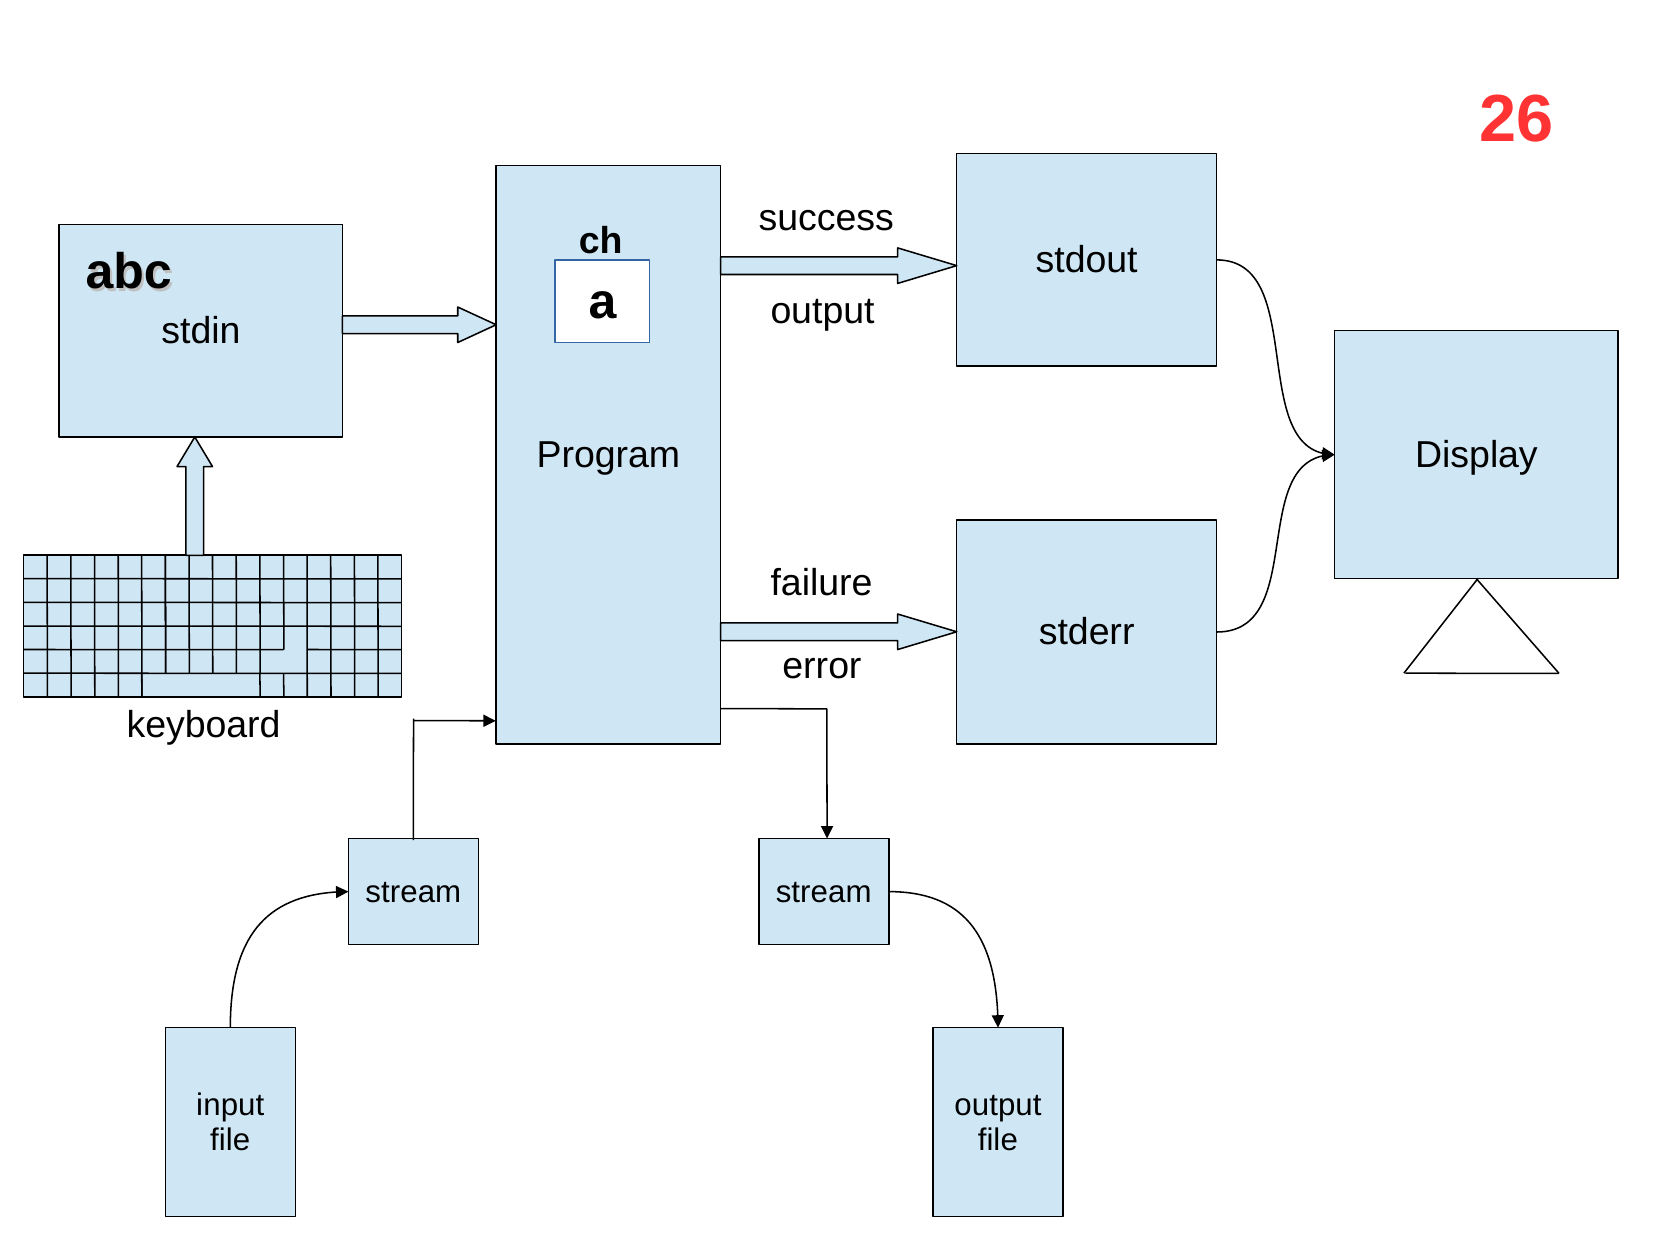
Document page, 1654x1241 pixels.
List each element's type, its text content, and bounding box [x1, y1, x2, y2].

text_box [190, 580, 211, 601]
text_box [120, 651, 141, 672]
text_box stderr [956, 519, 1217, 745]
text_box [23, 674, 46, 697]
text_box [167, 627, 188, 648]
text_box stdout [956, 153, 1217, 367]
text_box [96, 580, 117, 601]
text_box [379, 555, 402, 578]
text_box [72, 580, 93, 601]
text_box [261, 627, 306, 672]
text_box [96, 604, 117, 625]
text_box [72, 604, 93, 625]
text_box output [755, 282, 890, 343]
text_box [120, 675, 141, 696]
text_box [23, 604, 46, 625]
text_box [379, 675, 402, 697]
text_box [190, 627, 211, 648]
text_box [285, 604, 306, 625]
text_box [308, 627, 330, 648]
text_box [356, 675, 377, 697]
text_box [143, 675, 259, 696]
text_box [261, 675, 283, 696]
text_box [96, 555, 117, 577]
text_box [23, 555, 46, 577]
text_box [167, 437, 213, 578]
text_box [96, 627, 117, 648]
text_box [48, 580, 70, 601]
text_box [238, 604, 259, 625]
text_box [191, 651, 212, 672]
text_box [23, 651, 46, 672]
text_box [261, 604, 283, 625]
text_box [237, 555, 259, 578]
text_box [356, 651, 377, 672]
text_box [72, 651, 93, 672]
text_box [120, 580, 140, 601]
text_box [261, 555, 282, 578]
text_box [332, 580, 353, 601]
text_box [356, 580, 377, 601]
text_box [308, 651, 330, 672]
text_box [356, 604, 377, 625]
text_box [720, 614, 957, 650]
text_box [238, 580, 259, 601]
text_box [720, 249, 957, 284]
text_box input file [165, 1027, 296, 1217]
text_box [332, 628, 353, 648]
text_box [214, 651, 235, 672]
text_box [379, 604, 402, 625]
text_box [356, 628, 377, 648]
text_box [238, 651, 259, 672]
text_box [261, 627, 283, 648]
text_box stdin [59, 224, 343, 437]
text_box [48, 555, 70, 577]
text_box [143, 555, 164, 577]
text_box [143, 627, 164, 648]
text_box [72, 555, 93, 577]
text_box [214, 555, 235, 578]
text_box [332, 555, 353, 578]
text_box [72, 627, 93, 648]
text_box [261, 580, 282, 601]
text_box [167, 580, 188, 601]
text_box [72, 674, 94, 697]
text_box [167, 651, 188, 672]
text_box abc [70, 236, 187, 311]
text_box Program [496, 165, 721, 744]
text_box [49, 651, 70, 672]
text_box [308, 675, 330, 697]
text_box [356, 555, 377, 578]
text_box [332, 604, 353, 625]
text_box [23, 580, 46, 601]
text_box [49, 627, 70, 648]
text_box [285, 555, 306, 578]
text_box Display [1334, 330, 1619, 579]
text_box [120, 604, 141, 625]
text_box [285, 580, 306, 601]
text_box [379, 651, 402, 672]
text_box [214, 580, 235, 601]
text_box [379, 628, 402, 648]
text_box [143, 604, 164, 625]
text_box stream [348, 838, 479, 945]
text_box [308, 580, 330, 601]
text_box output file [933, 1027, 1063, 1217]
text_box 26 [1464, 74, 1569, 170]
text_box [190, 604, 211, 625]
text_box [332, 651, 353, 672]
text_box stream [758, 838, 889, 945]
text_box [379, 580, 402, 601]
text_box [167, 604, 188, 625]
text_box [143, 580, 164, 601]
text_box [308, 604, 330, 625]
text_box [342, 307, 497, 343]
text_box a [555, 259, 650, 343]
text_box [214, 604, 235, 625]
text_box [238, 627, 259, 648]
text_box [308, 555, 329, 578]
text_box [120, 627, 141, 648]
text_box [119, 555, 140, 577]
text_box failure [755, 554, 888, 615]
text_box keyboard [111, 696, 296, 757]
text_box [48, 604, 70, 625]
text_box [143, 651, 164, 672]
text_box [332, 675, 353, 697]
text_box [285, 675, 306, 697]
text_box [214, 627, 235, 648]
text_box [23, 627, 46, 648]
text_box [96, 651, 117, 672]
text_box success [743, 188, 909, 249]
text_box ch [564, 212, 638, 273]
text_box [96, 674, 117, 697]
text_box error [767, 636, 877, 697]
text_box [49, 674, 70, 697]
